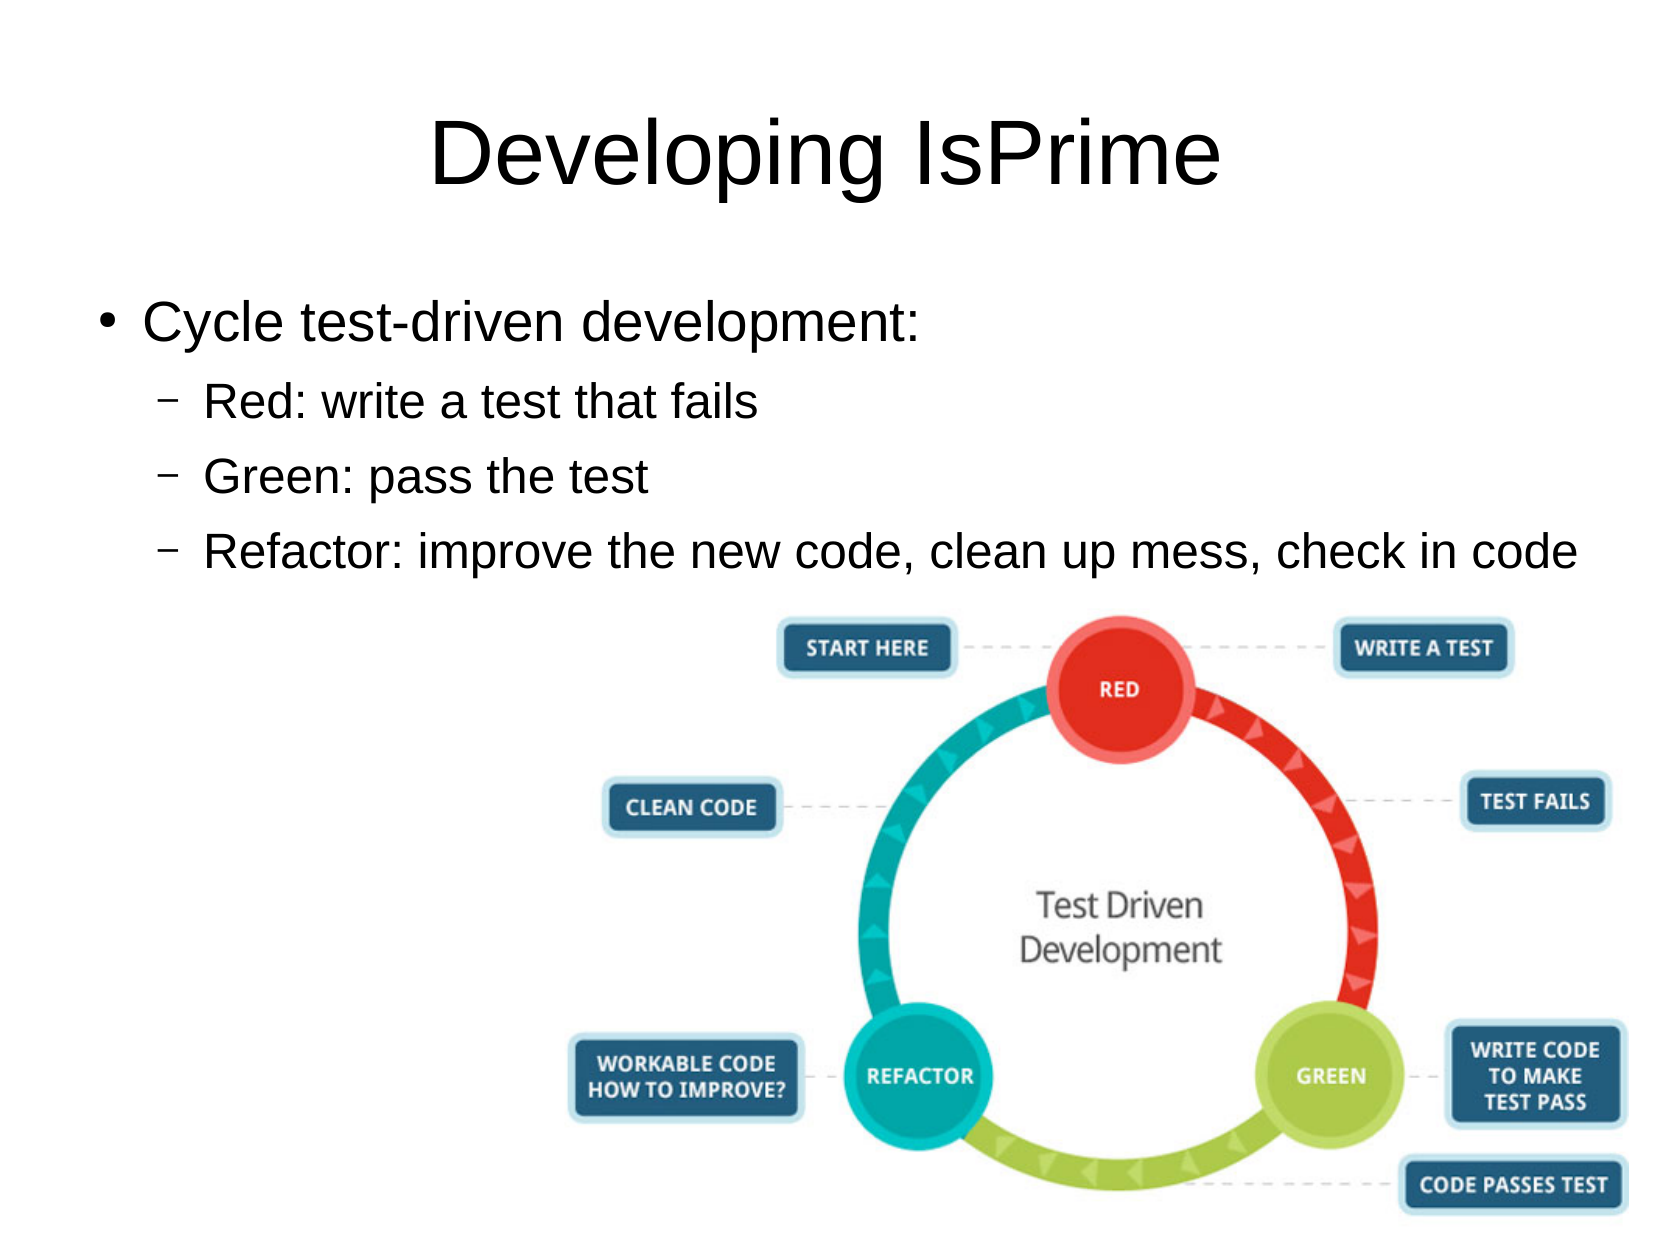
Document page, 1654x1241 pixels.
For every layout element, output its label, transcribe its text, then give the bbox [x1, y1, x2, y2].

picture [540, 586, 1629, 1241]
title Developing IsPrime [82, 49, 1571, 257]
list Cycle test-driven development: Red: write a test that fails Green: pass the test Refactor: improve the new code, clean up mess, check in code [82, 290, 1636, 586]
